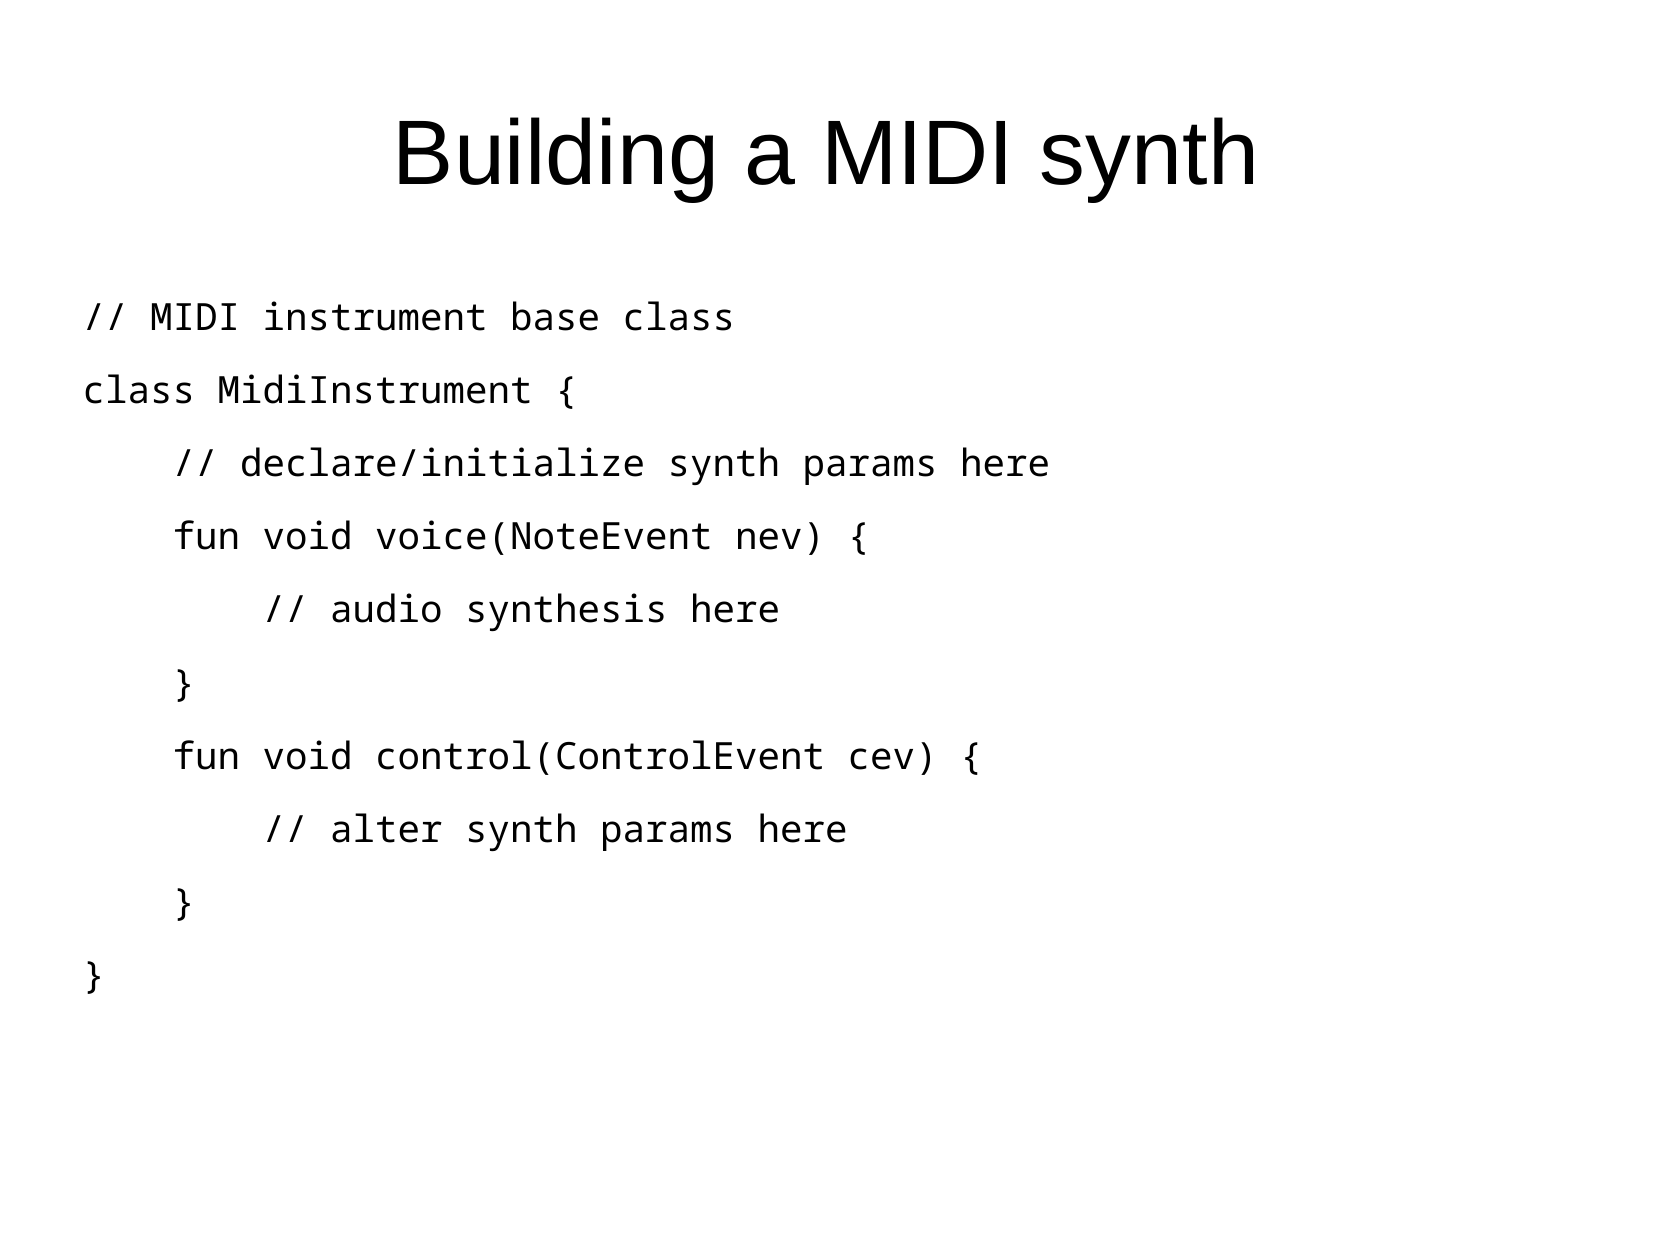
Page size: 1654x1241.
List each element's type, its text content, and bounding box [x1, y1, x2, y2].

title Building a MIDI synth [82, 49, 1571, 257]
list // MIDI instrument base class class MidiInstrument { // declare/initialize synth params here fun void voice(NoteEvent nev) { // audio synthesis here } fun void control(ControlEvent cev) { // alter synth params here } } [82, 290, 1538, 1010]
